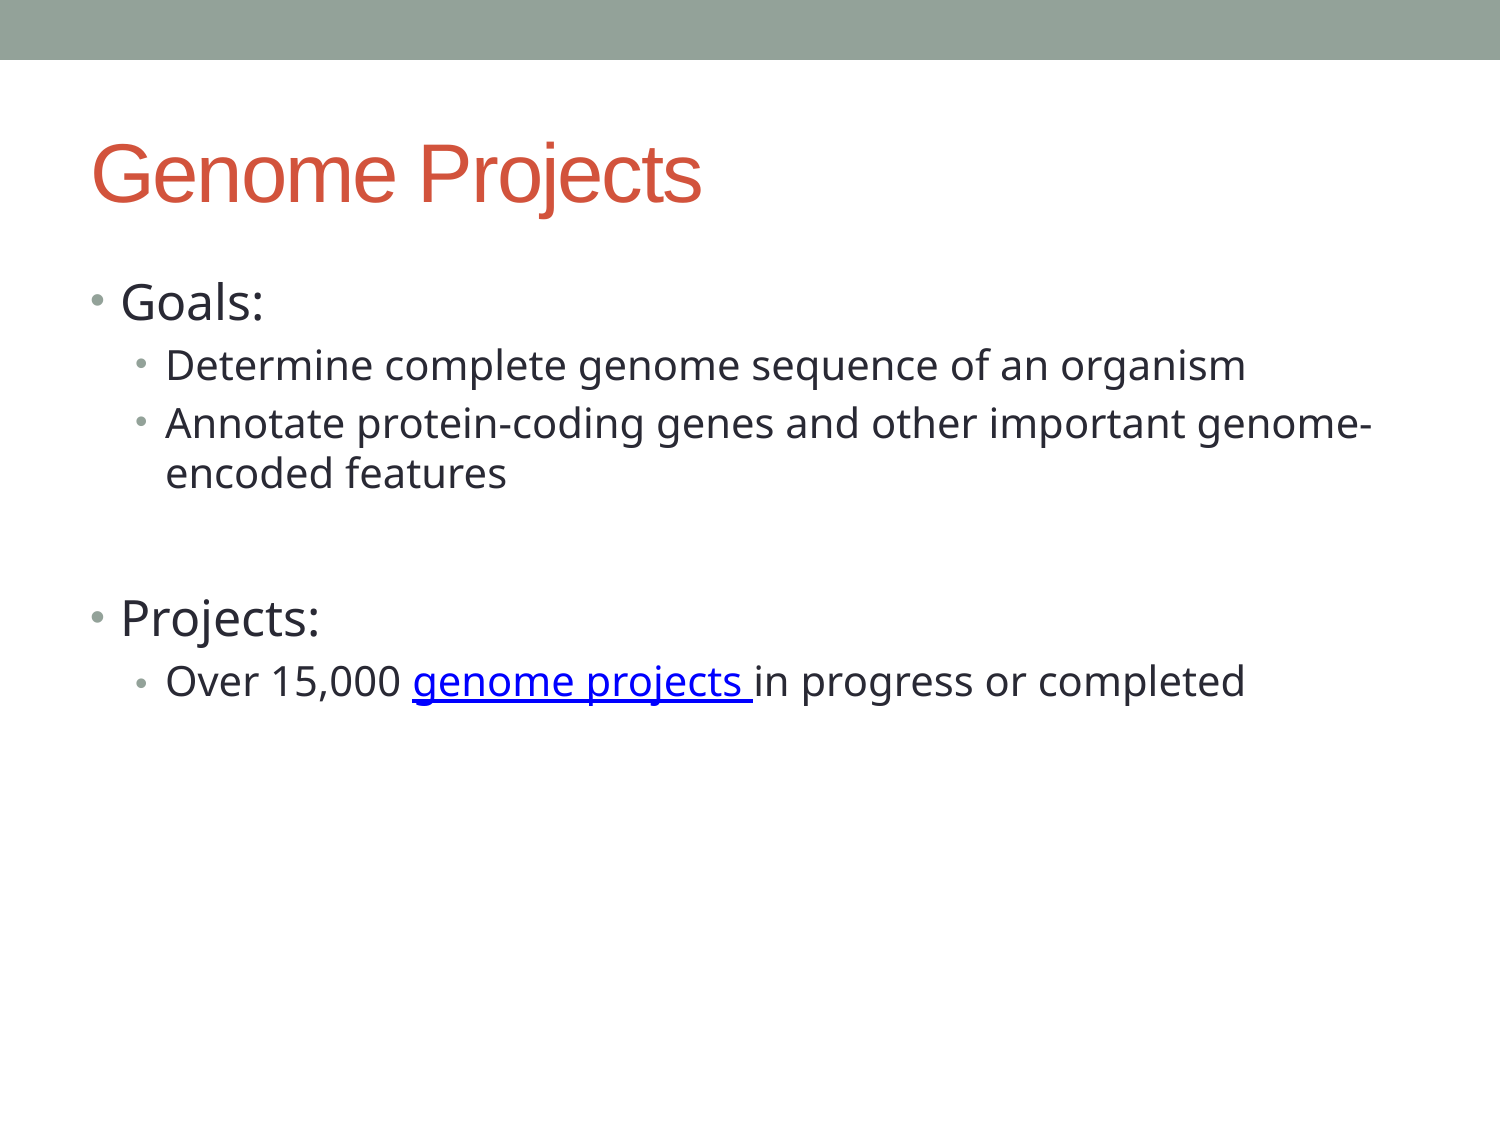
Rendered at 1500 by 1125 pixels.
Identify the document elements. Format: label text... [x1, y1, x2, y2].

list Goals: Determine complete genome sequence of an organism Annotate protein-coding genes and other important genome-encoded features Projects: Over 15,000 genome projects in progress or completed [75, 262, 1425, 1063]
title Genome Projects [75, 87, 1425, 250]
